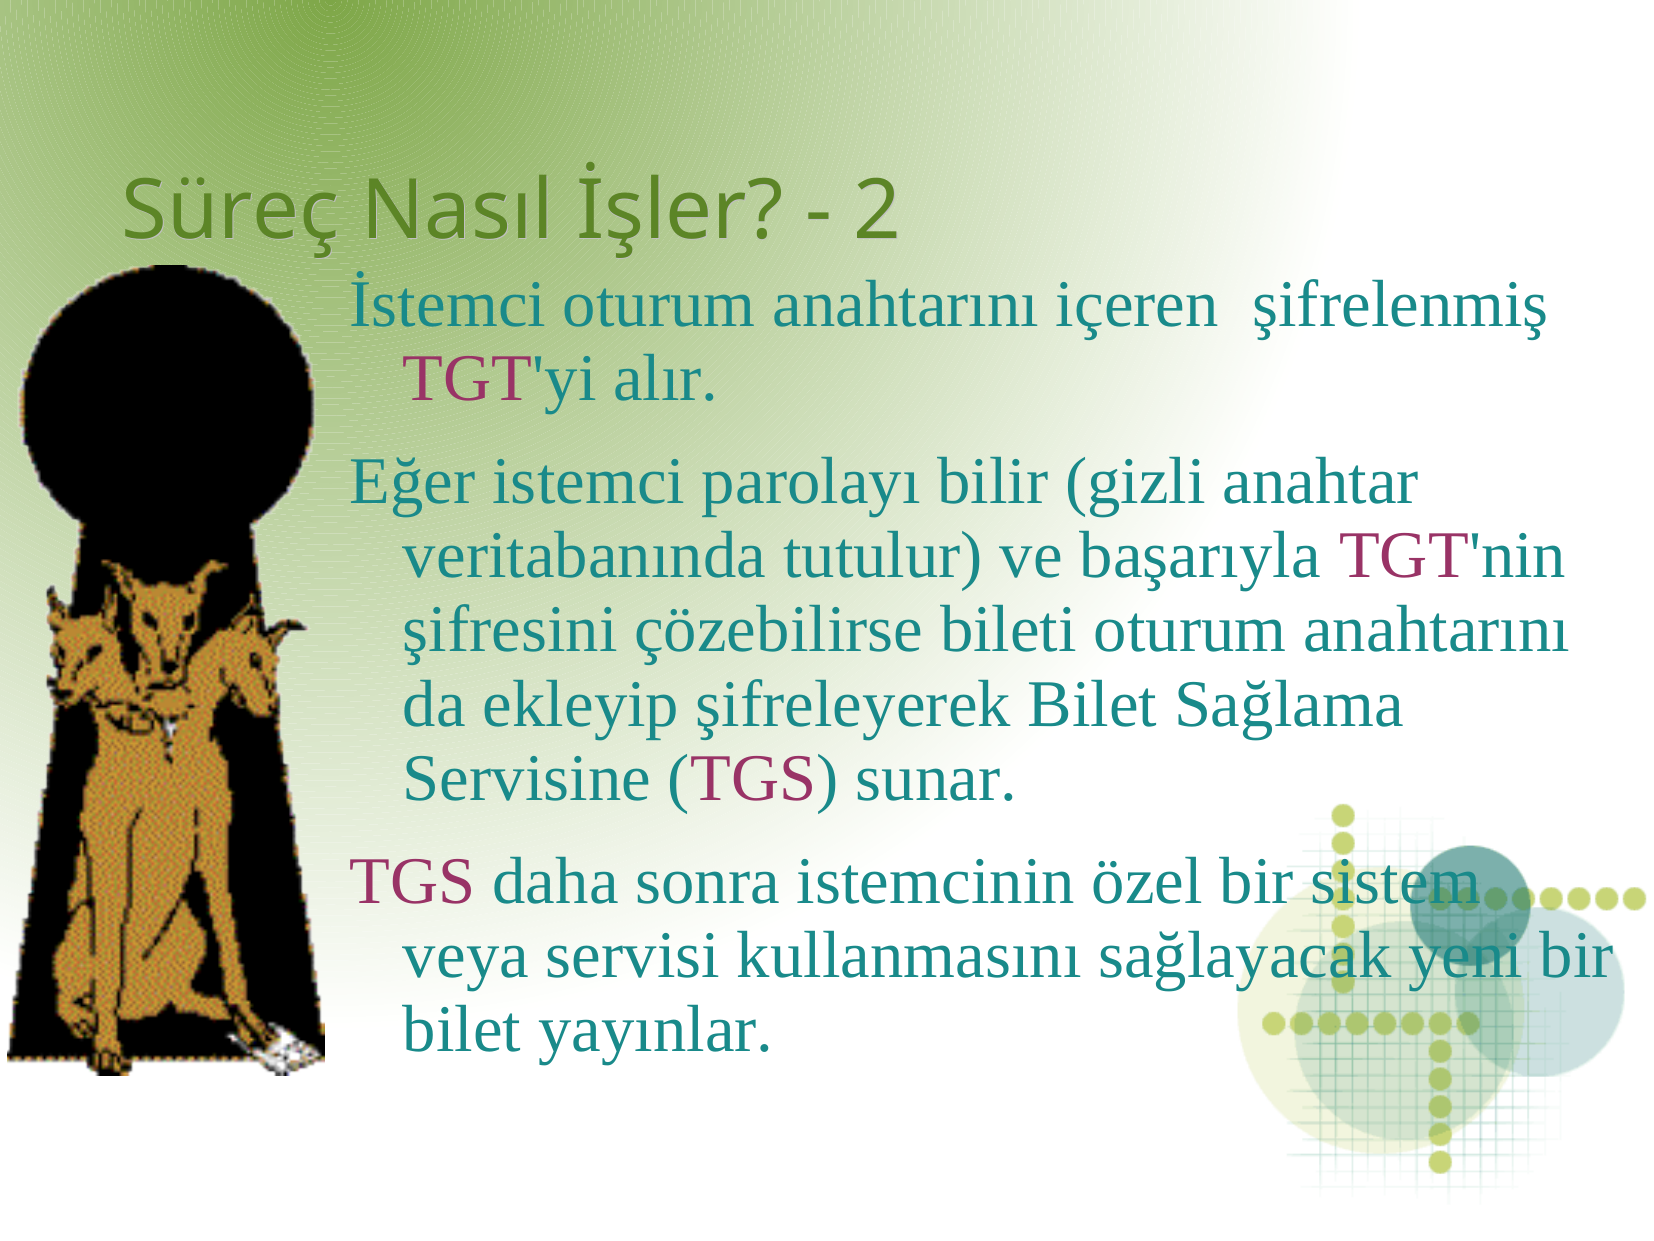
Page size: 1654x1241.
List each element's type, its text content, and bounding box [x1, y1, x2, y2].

list İstemci oturum anahtarını içeren şifrelenmiş TGT'yi alır. Eğer istemci parolayı bilir (gizli anahtar veritabanında tutulur) ve başarıyla TGT'nin şifresini çözebilirse bileti oturum anahtarını da ekleyip şifreleyerek Bilet Sağlama Servisine (TGS) sunar. TGS daha sonra istemcinin özel bir sistem veya servisi kullanmasını sağlayacak yeni bir bilet yayınlar. [332, 266, 1622, 1182]
title Süreç Nasıl İşler? - 2 [121, 102, 1534, 311]
picture [7, 265, 325, 1076]
picture [1224, 792, 1654, 1211]
